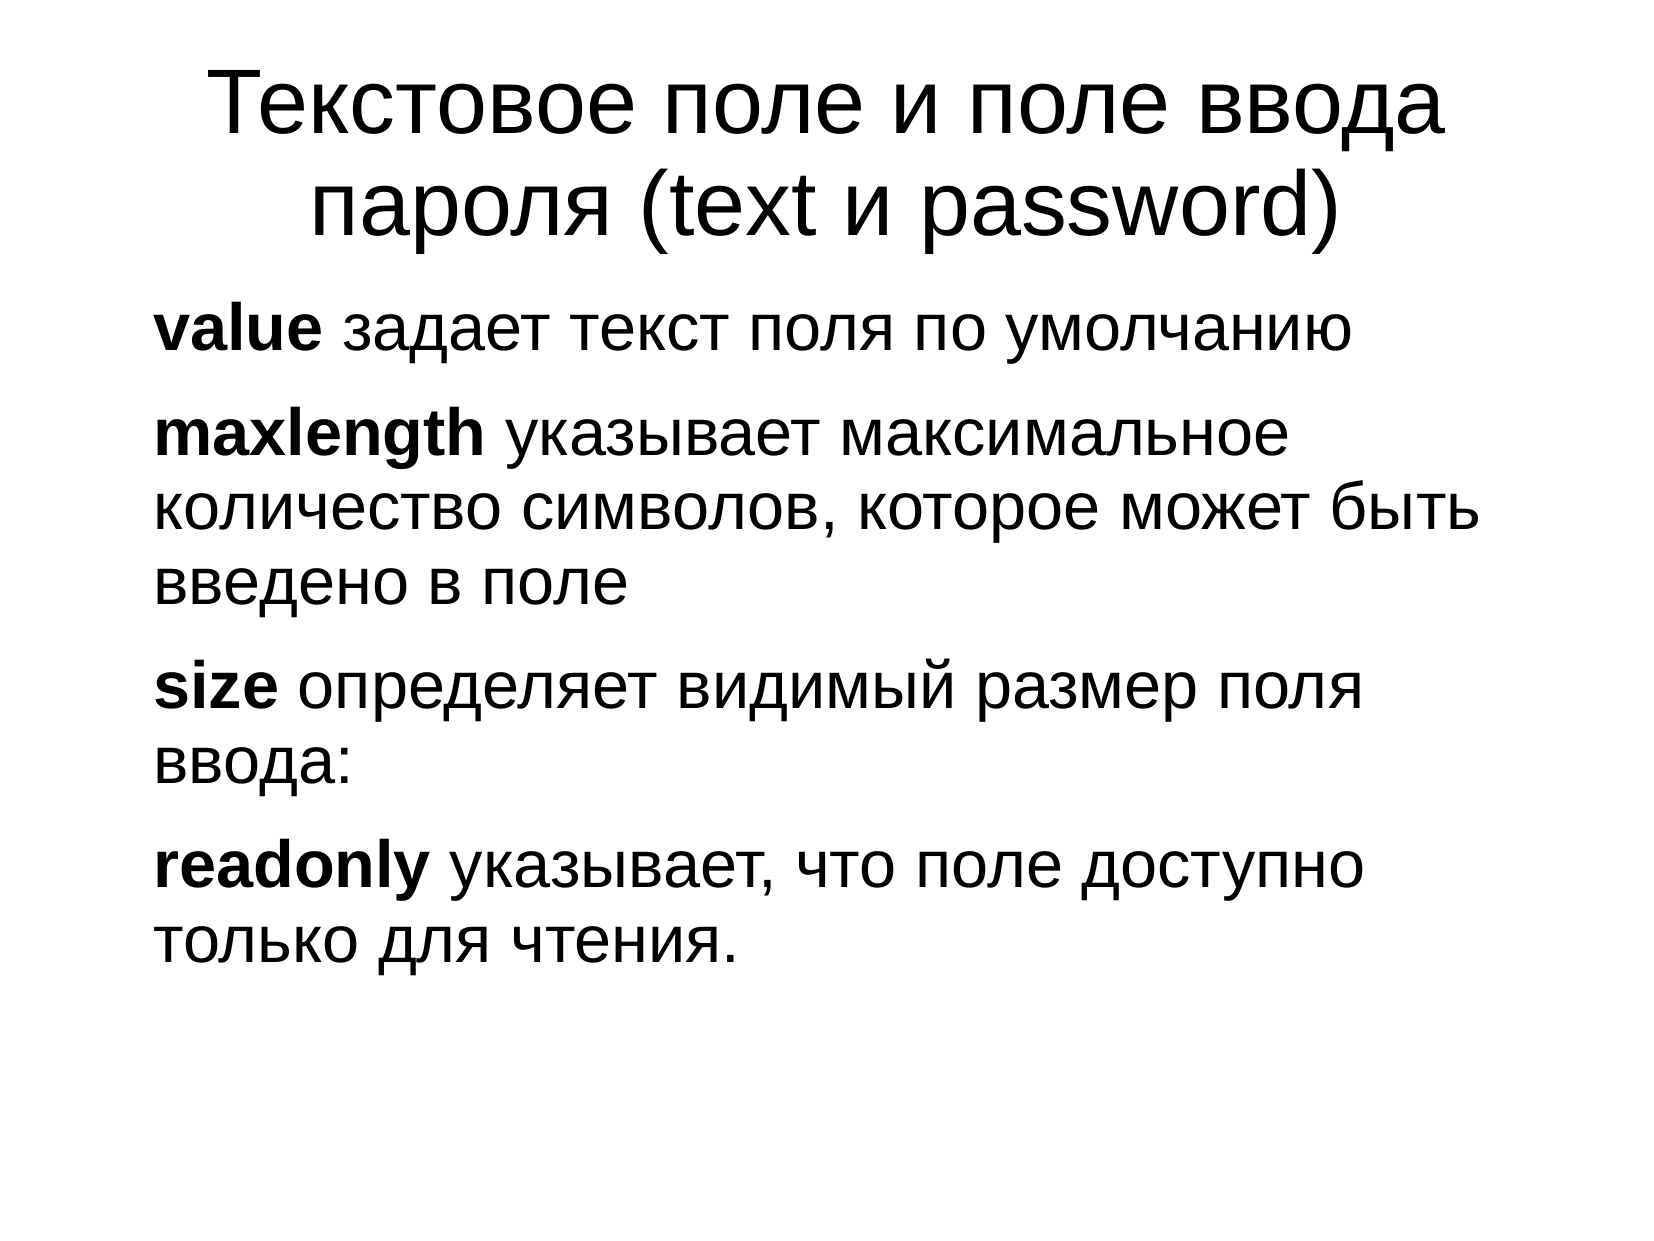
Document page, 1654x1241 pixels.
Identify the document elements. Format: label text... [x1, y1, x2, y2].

title Текстовое поле и поле ввода пароля (text и password) [82, 49, 1571, 257]
list value задает текст поля по умолчанию maxlength указывает максимальное количество символов, которое может быть введено в поле size определяет видимый размер поля ввода: readonly указывает, что поле доступно только для чтения. [82, 290, 1571, 1109]
